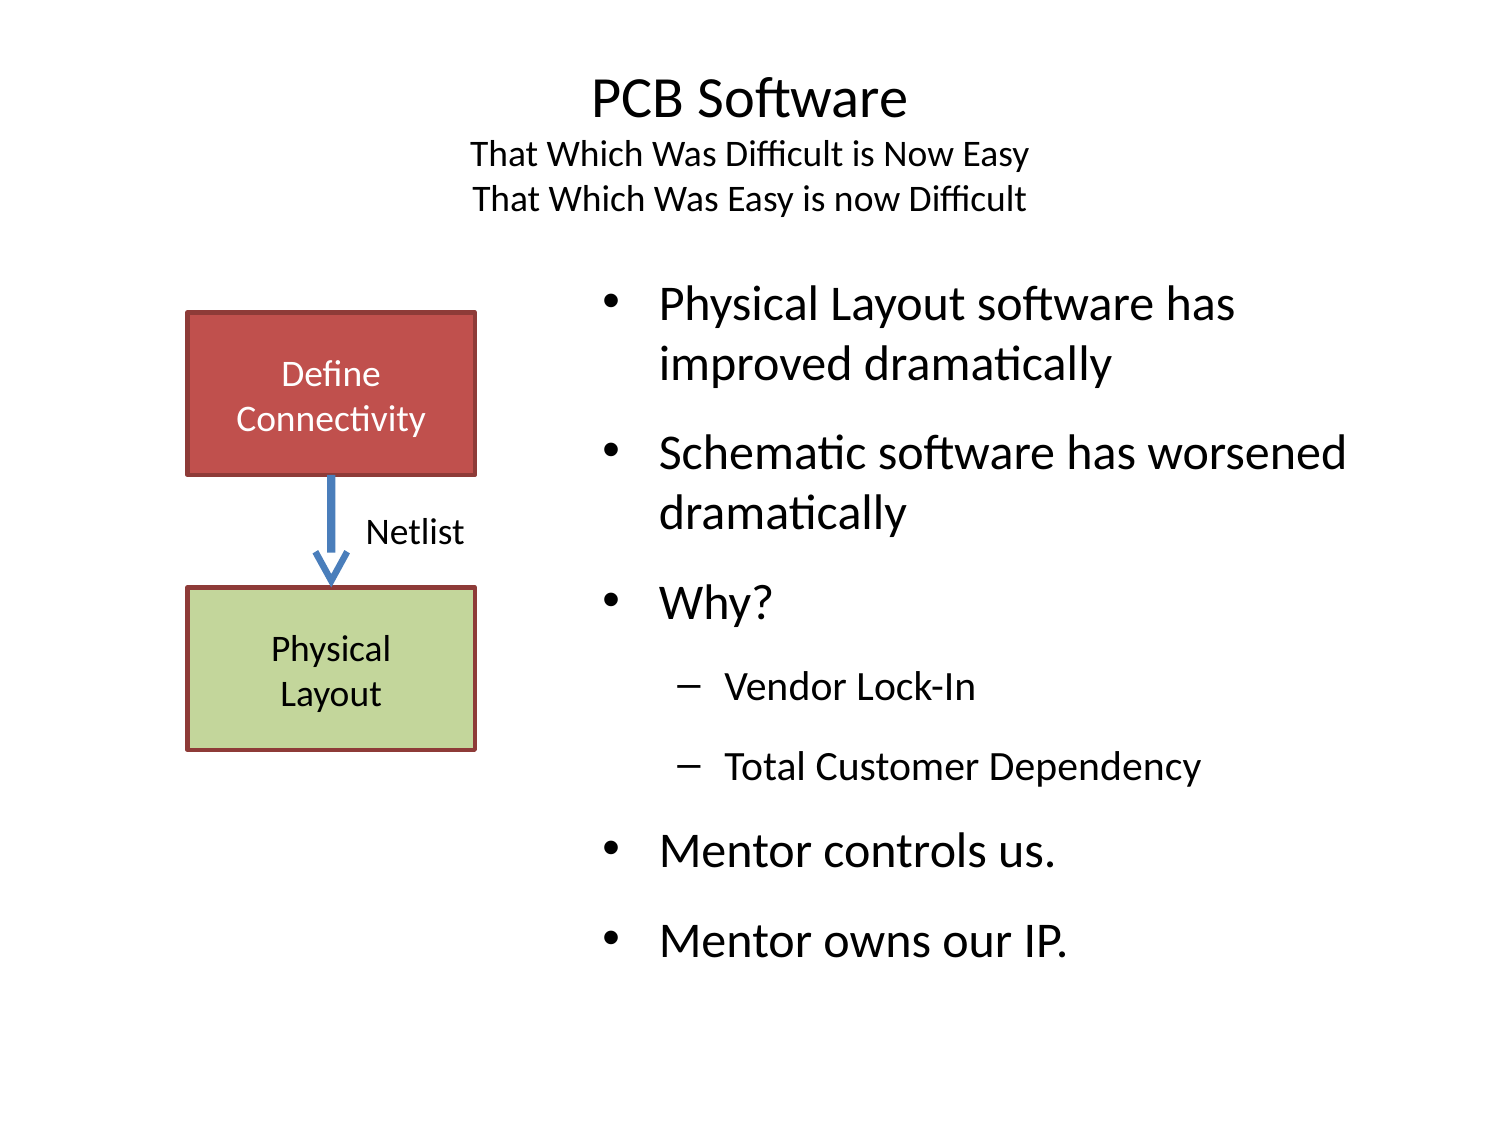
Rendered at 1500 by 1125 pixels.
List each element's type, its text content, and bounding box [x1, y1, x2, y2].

title PCB Software That Which Was Difficult is Now Easy That Which Was Easy is now Difficult [75, 45, 1425, 233]
text_box Physical Layout [187, 587, 475, 750]
text_box Define Connectivity [187, 312, 475, 475]
text_box Netlist [350, 499, 480, 560]
list Physical Layout software has improved dramatically Schematic software has worsened dramatically Why? Vendor Lock-In Total Customer Dependency Mentor controls us. Mentor owns our IP. [587, 262, 1425, 1005]
